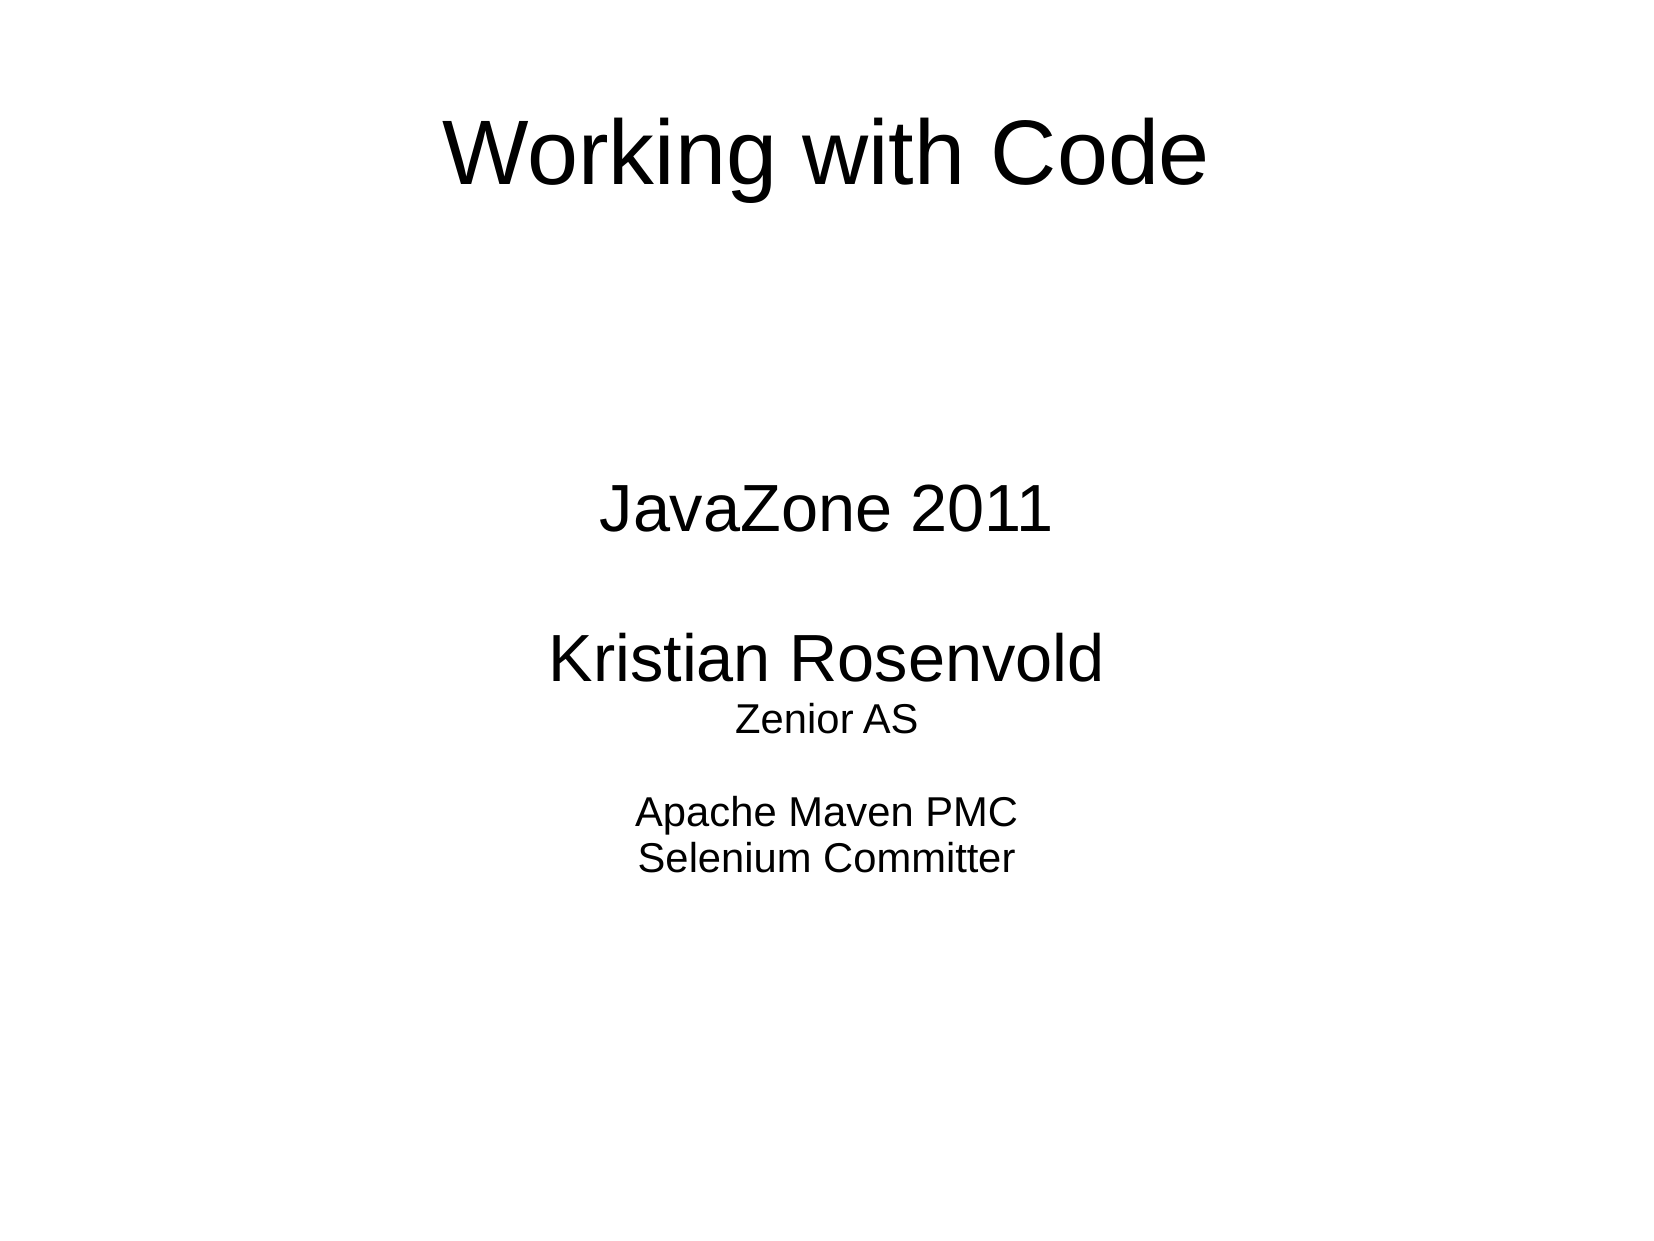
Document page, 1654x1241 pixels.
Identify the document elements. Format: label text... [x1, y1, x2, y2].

title Working with Code [82, 49, 1571, 257]
subtitle JavaZone 2011 Kristian Rosenvold Zenior AS Apache Maven PMC Selenium Committer [82, 290, 1571, 1109]
